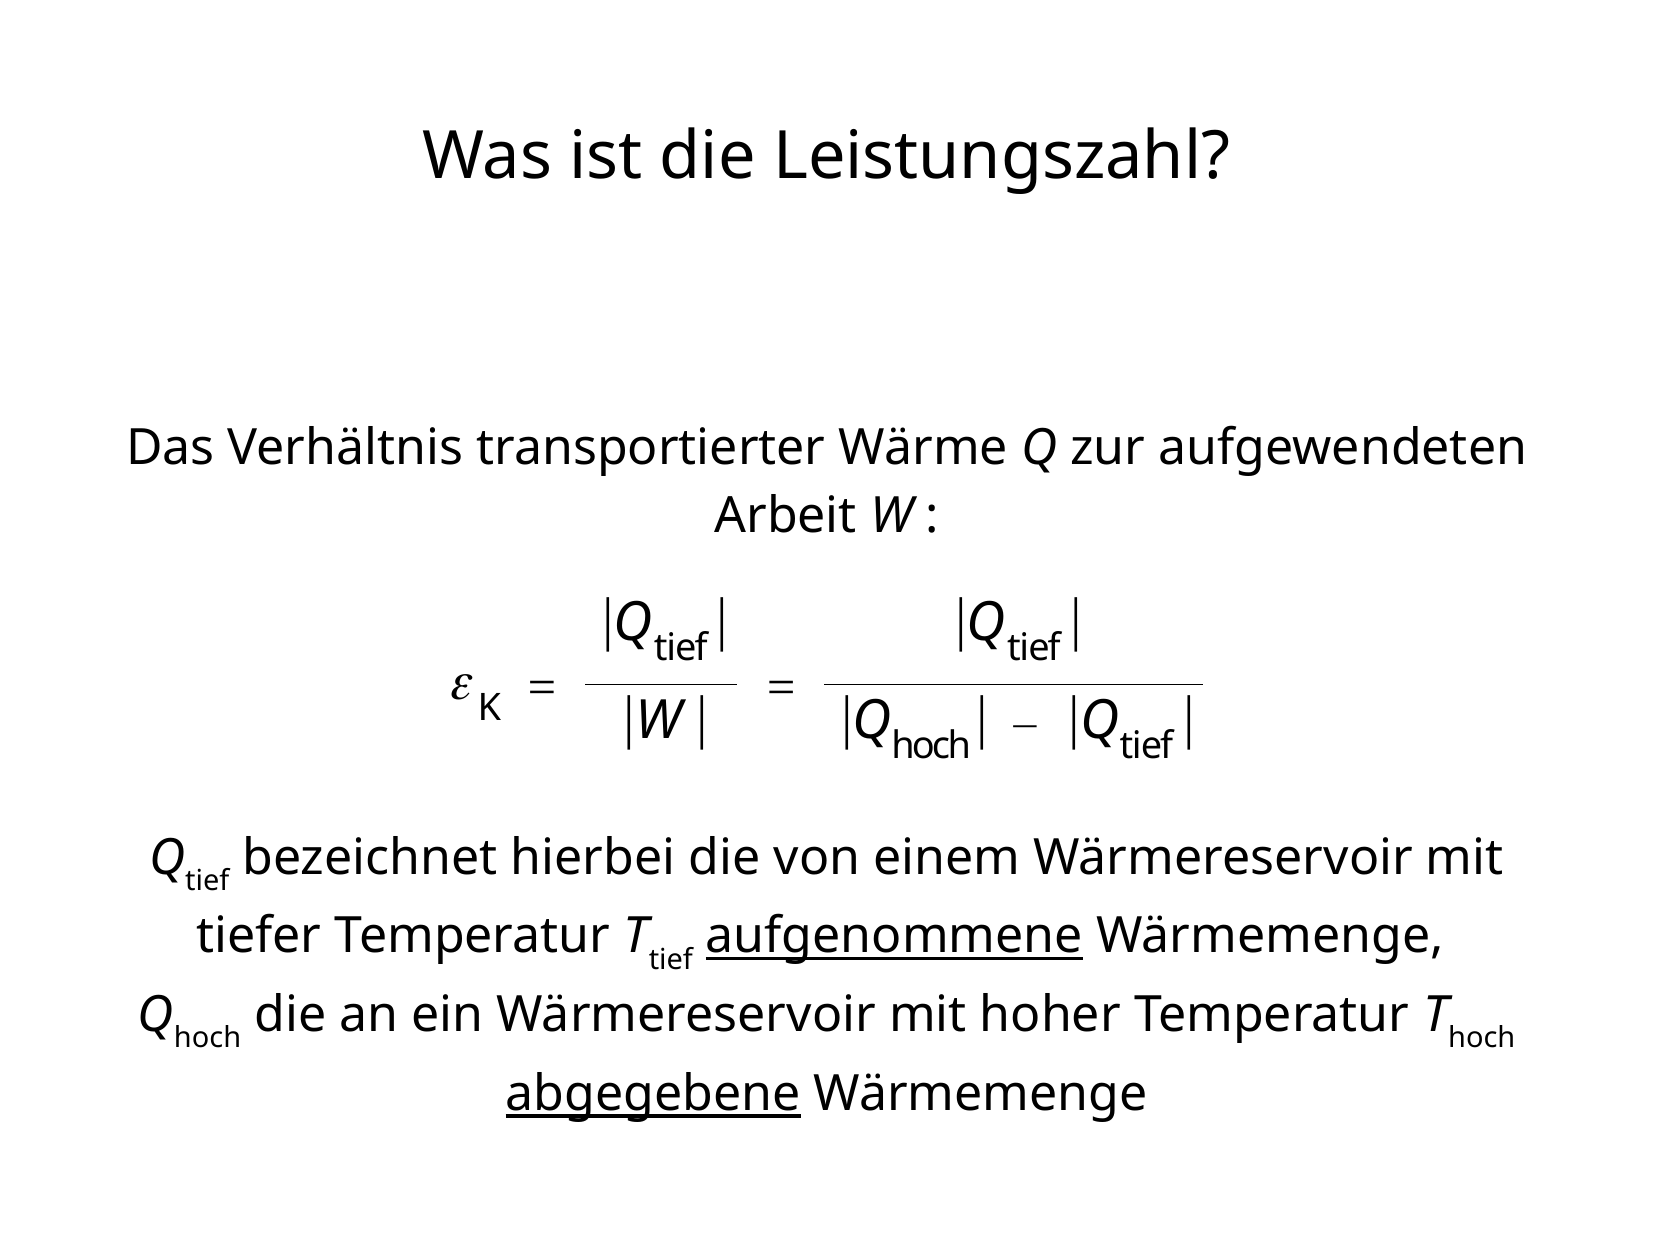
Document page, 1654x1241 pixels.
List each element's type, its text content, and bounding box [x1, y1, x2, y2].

subtitle Das Verhältnis transportierter Wärme Q zur aufgewendeten Arbeit W : Qtief bezeichnet hierbei die von einem Wärmereservoir mit tiefer Temperatur Ttief aufgenommene Wärmemenge, Qhoch die an ein Wärmereservoir mit hoher Temperatur Thoch abgegebene Wärmemenge [82, 408, 1571, 1128]
chart [441, 588, 1212, 770]
title Was ist die Leistungszahl? [82, 49, 1571, 257]
